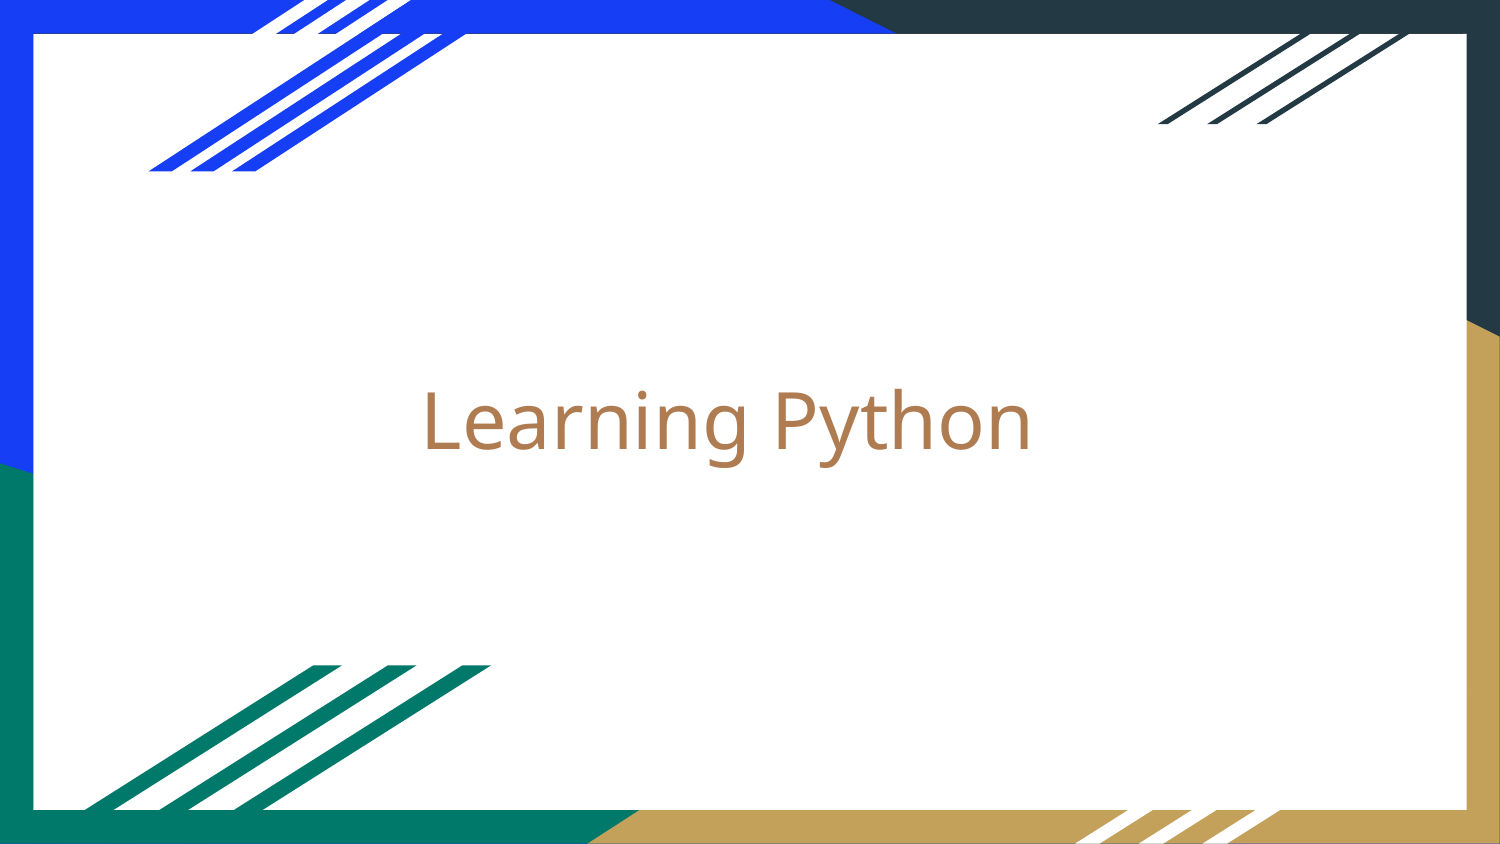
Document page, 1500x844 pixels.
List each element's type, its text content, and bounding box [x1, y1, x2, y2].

title Learning Python [157, 298, 1299, 537]
